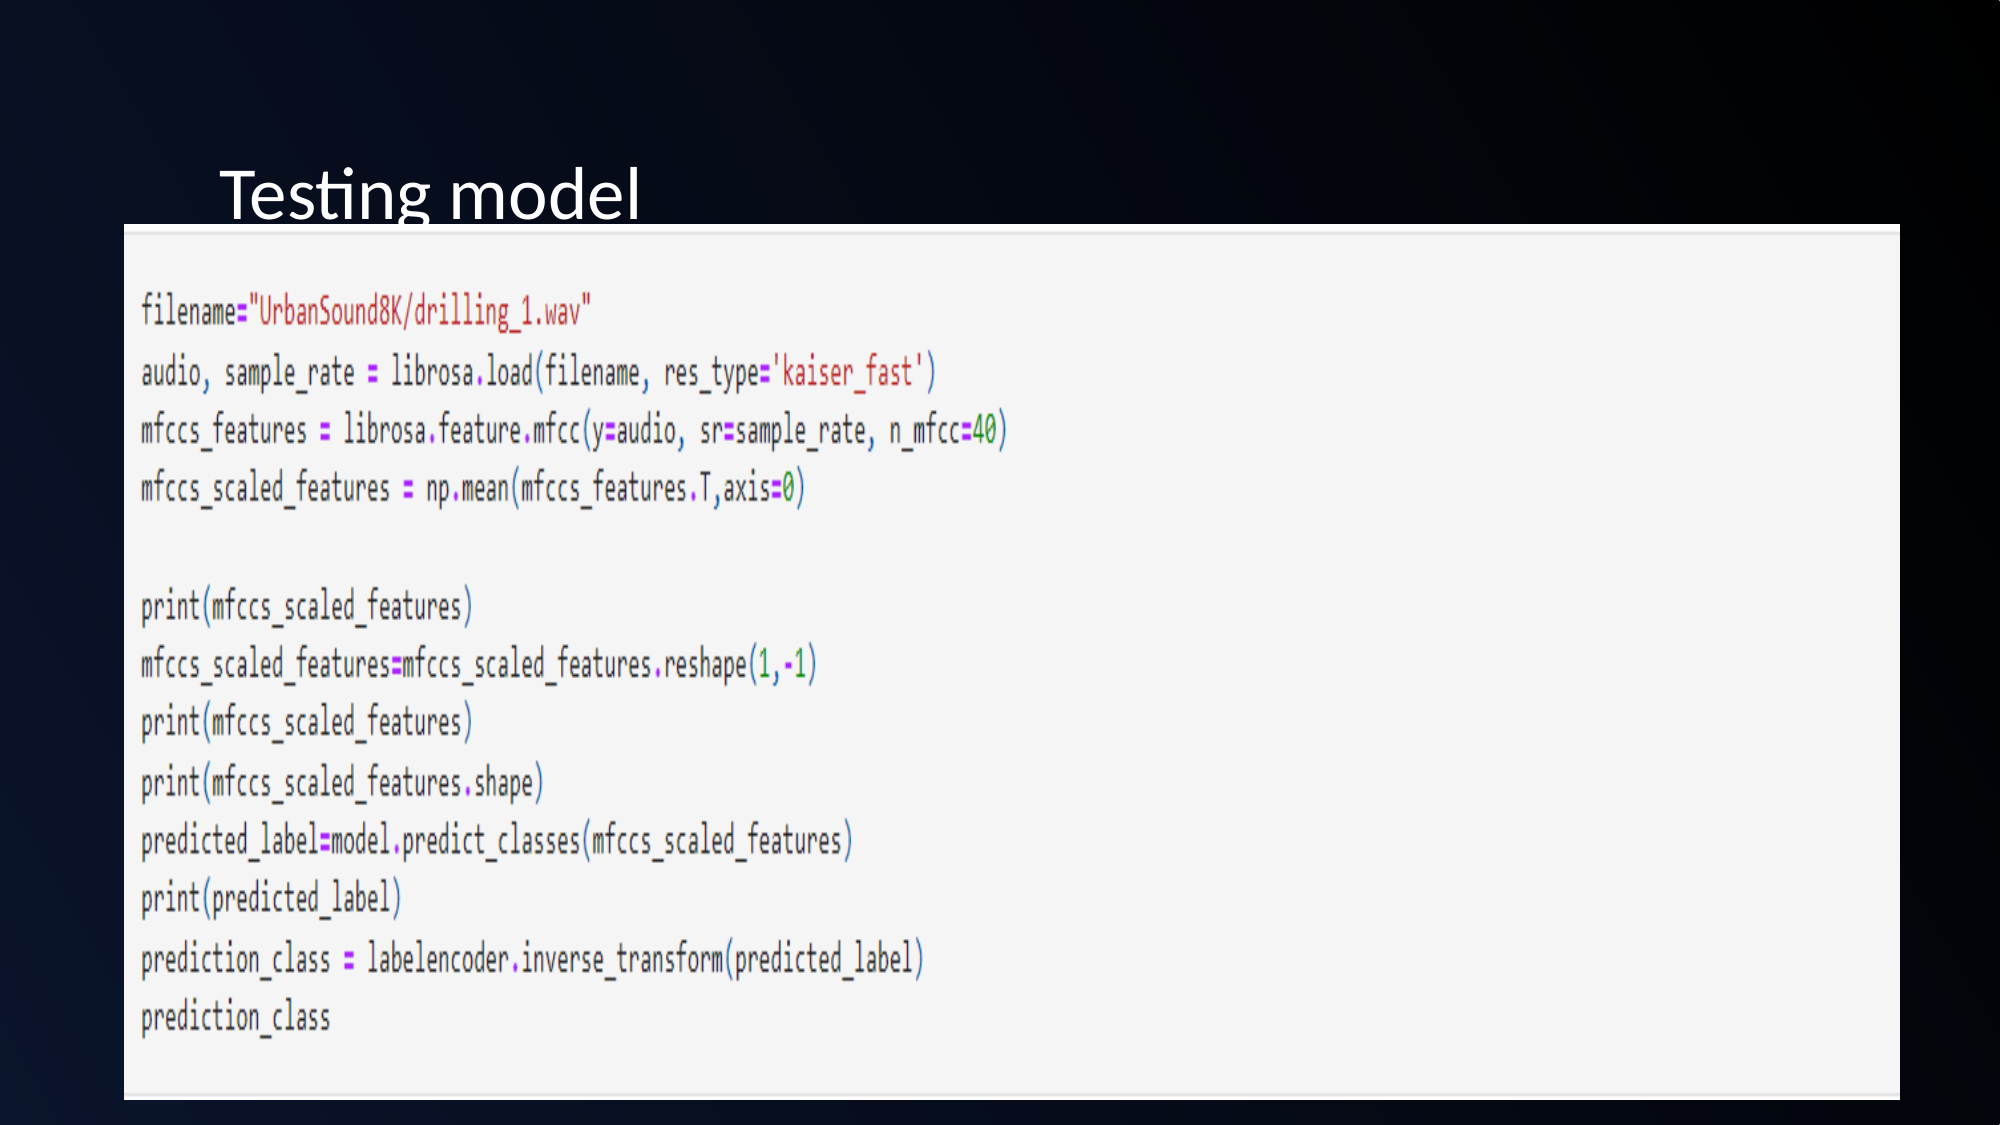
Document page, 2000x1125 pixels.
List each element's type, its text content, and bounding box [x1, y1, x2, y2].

picture [124, 224, 1900, 1101]
title Testing model [199, 45, 1900, 224]
